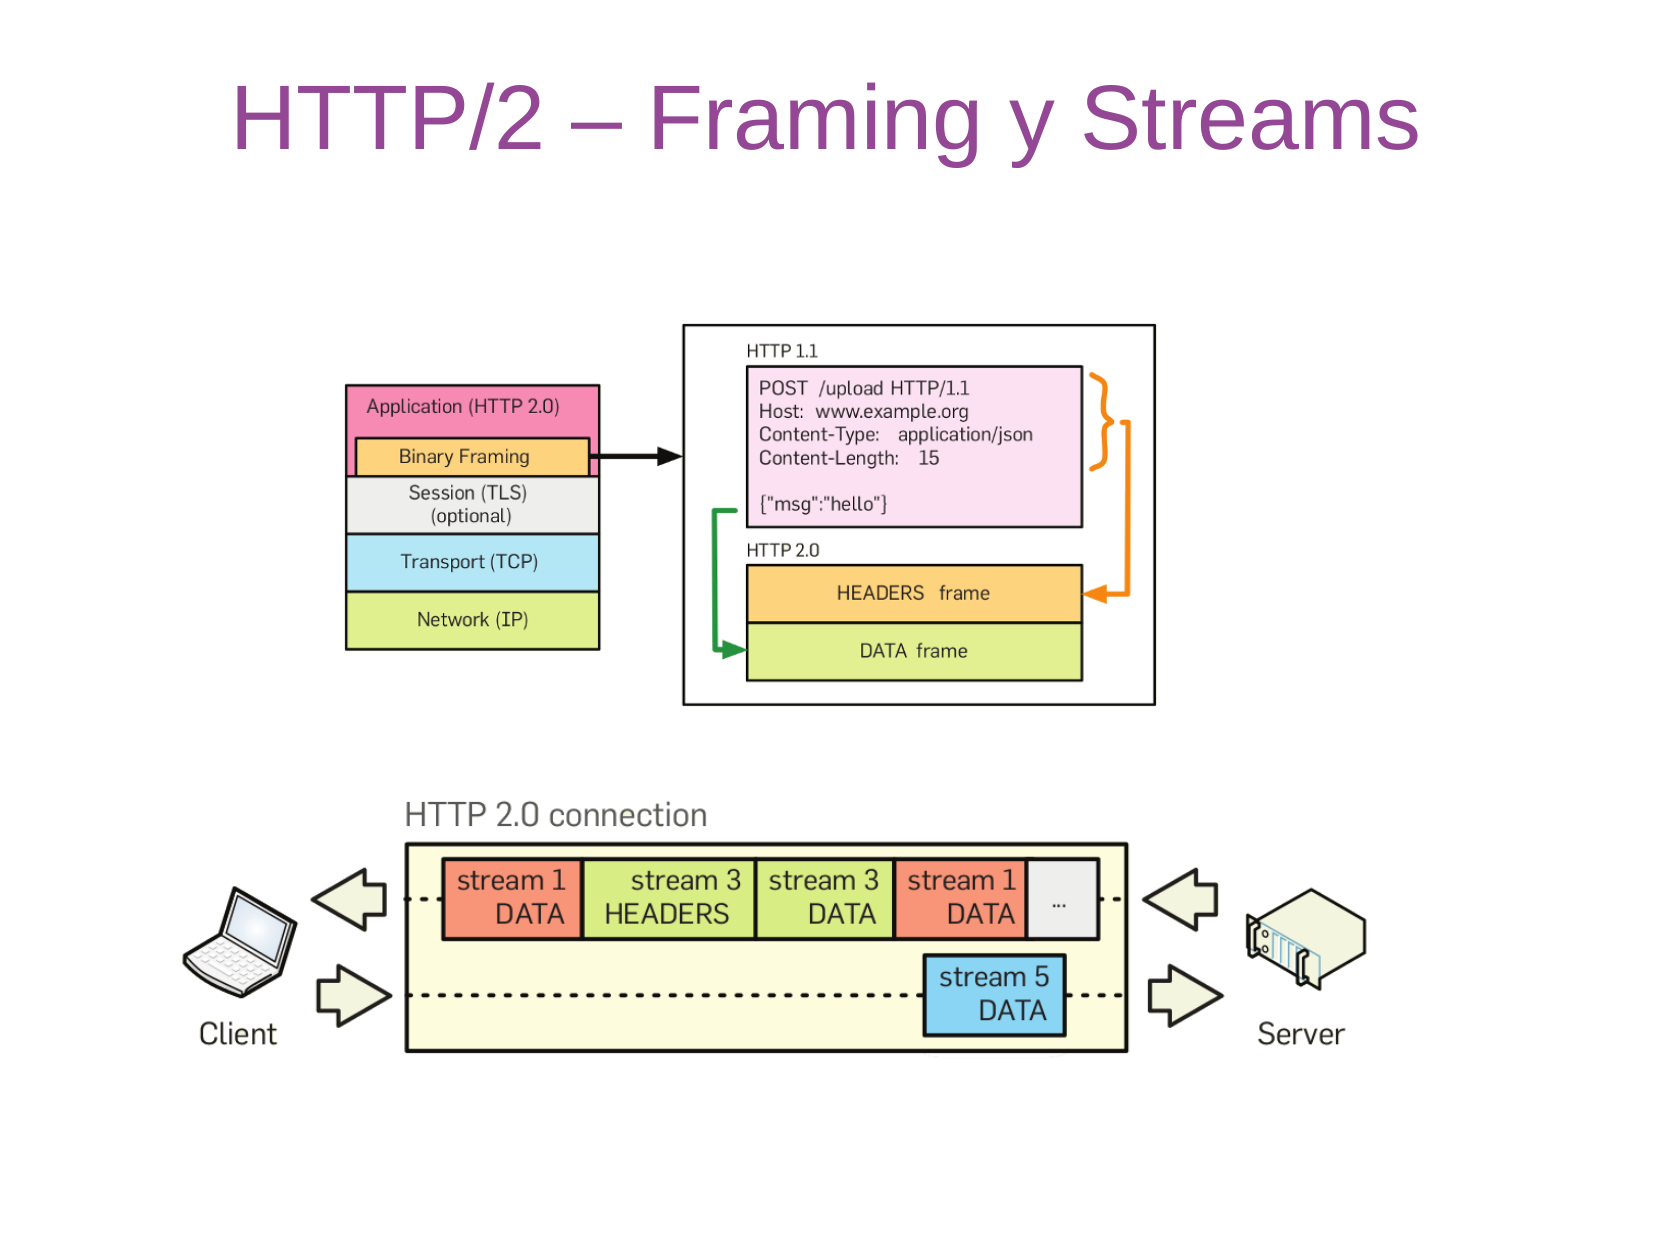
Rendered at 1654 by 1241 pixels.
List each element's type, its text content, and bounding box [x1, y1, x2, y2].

picture [178, 791, 1371, 1074]
title HTTP/2 – Framing y Streams [82, 13, 1571, 222]
picture [342, 321, 1158, 709]
